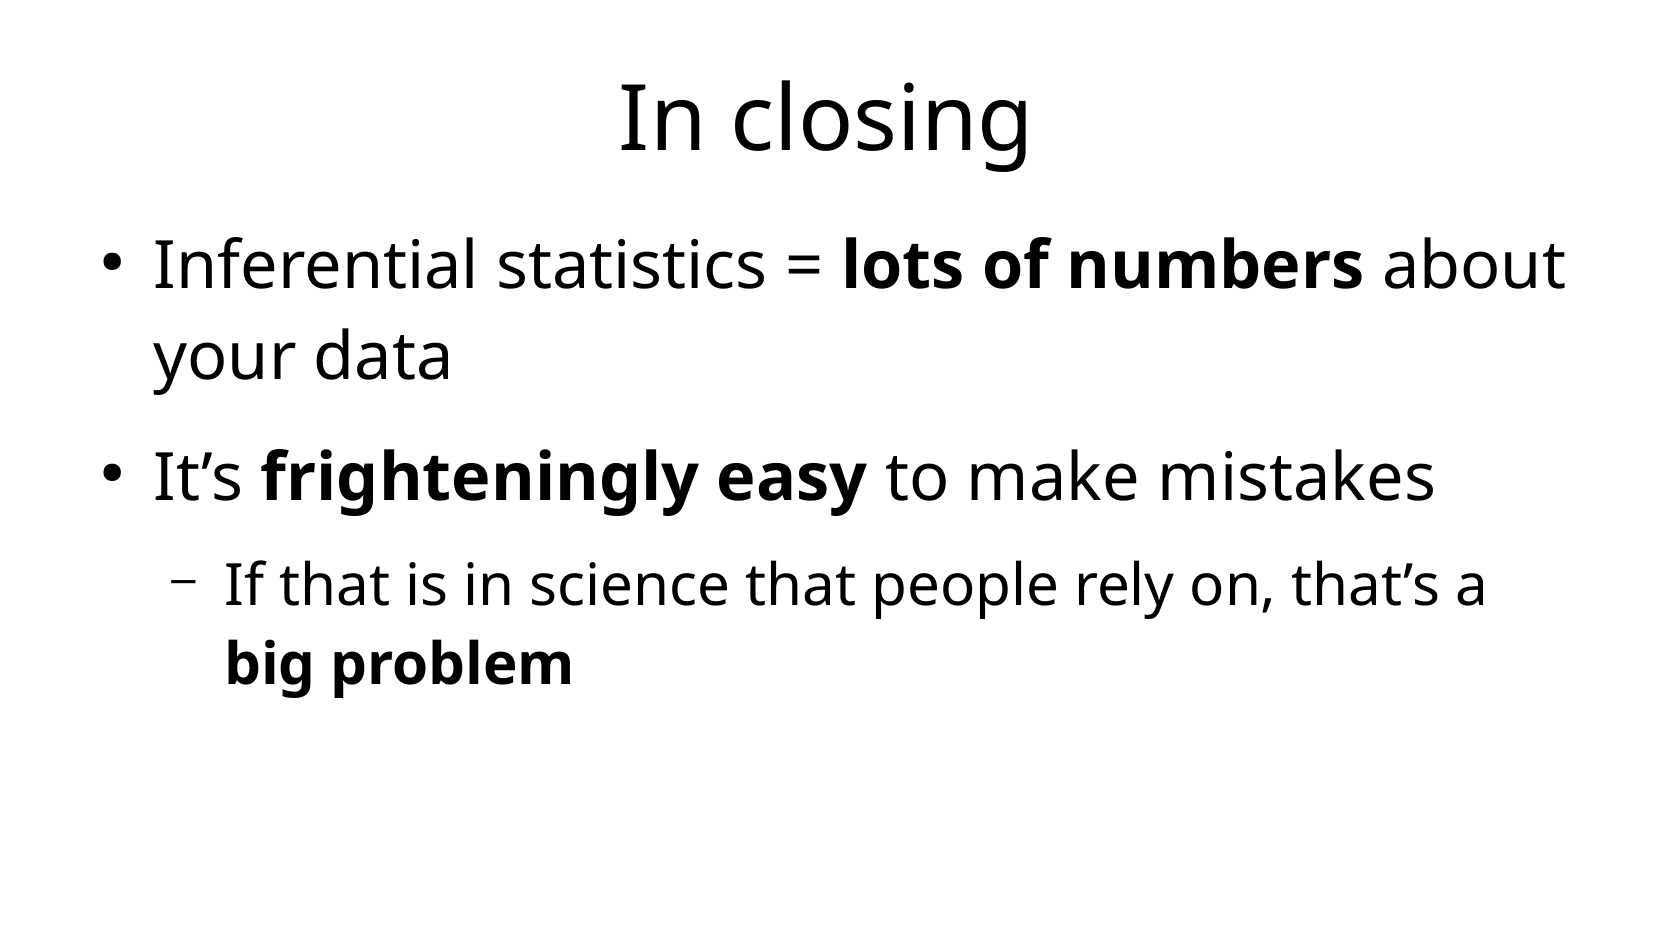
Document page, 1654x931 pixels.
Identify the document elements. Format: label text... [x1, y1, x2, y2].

title In closing [82, 37, 1571, 193]
list Inferential statistics = lots of numbers about your data It’s frighteningly easy to make mistakes If that is in science that people rely on, that’s a big problem [82, 217, 1571, 758]
